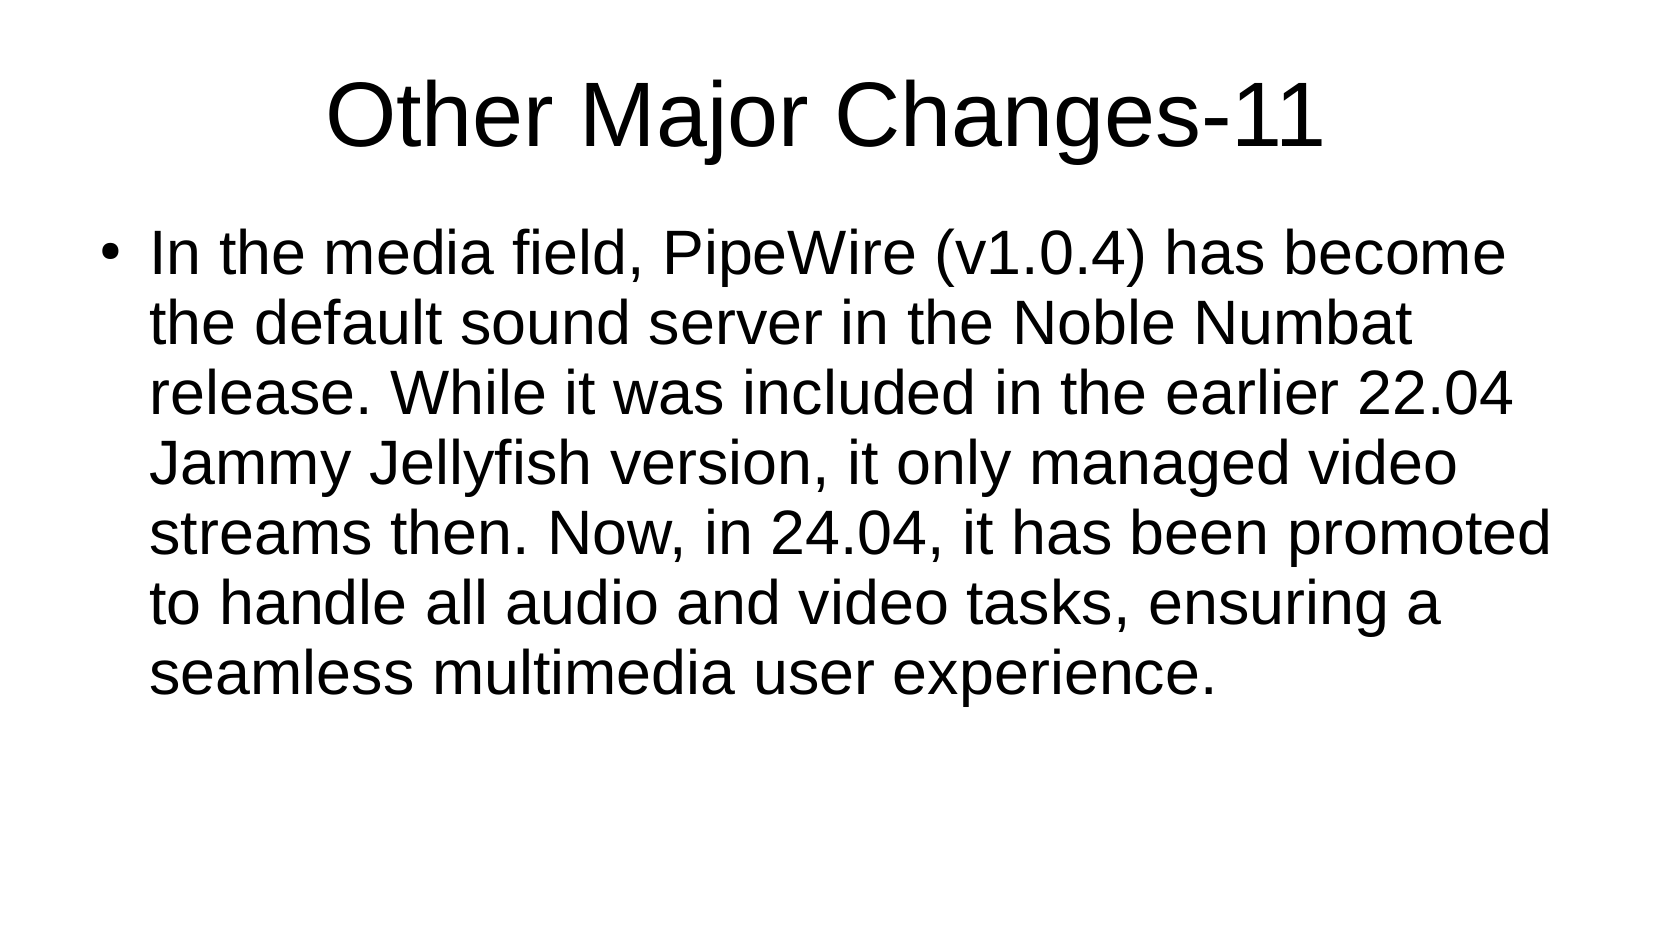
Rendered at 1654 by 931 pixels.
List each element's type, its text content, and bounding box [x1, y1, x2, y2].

title Other Major Changes-11 [82, 37, 1571, 193]
list In the media field, PipeWire (v1.0.4) has become the default sound server in the Noble Numbat release. While it was included in the earlier 22.04 Jammy Jellyfish version, it only managed video streams then. Now, in 24.04, it has been promoted to handle all audio and video tasks, ensuring a seamless multimedia user experience. [82, 217, 1571, 758]
